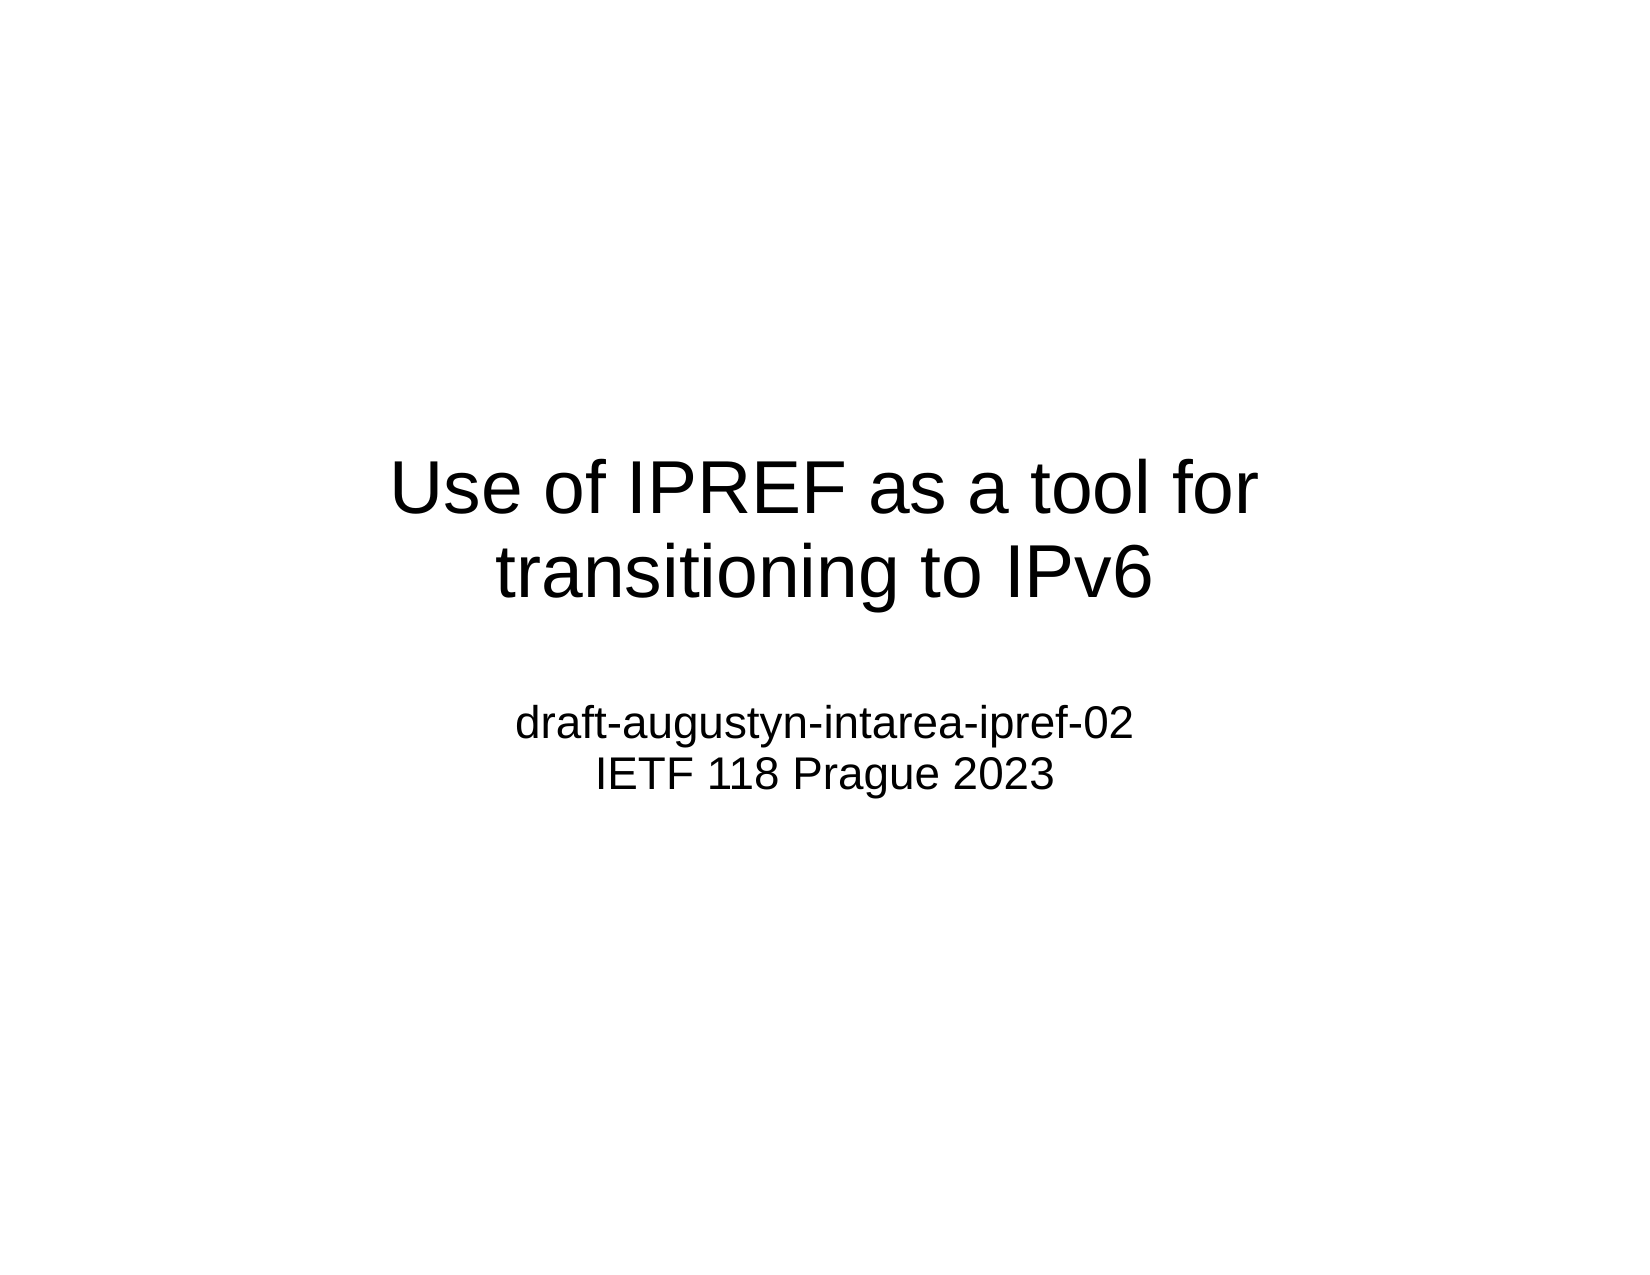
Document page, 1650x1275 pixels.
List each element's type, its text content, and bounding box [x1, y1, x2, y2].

subtitle Use of IPREF as a tool for transitioning to IPv6 draft-augustyn-intarea-ipref-02 IETF 118 Prague 2023 [135, 104, 1515, 1002]
